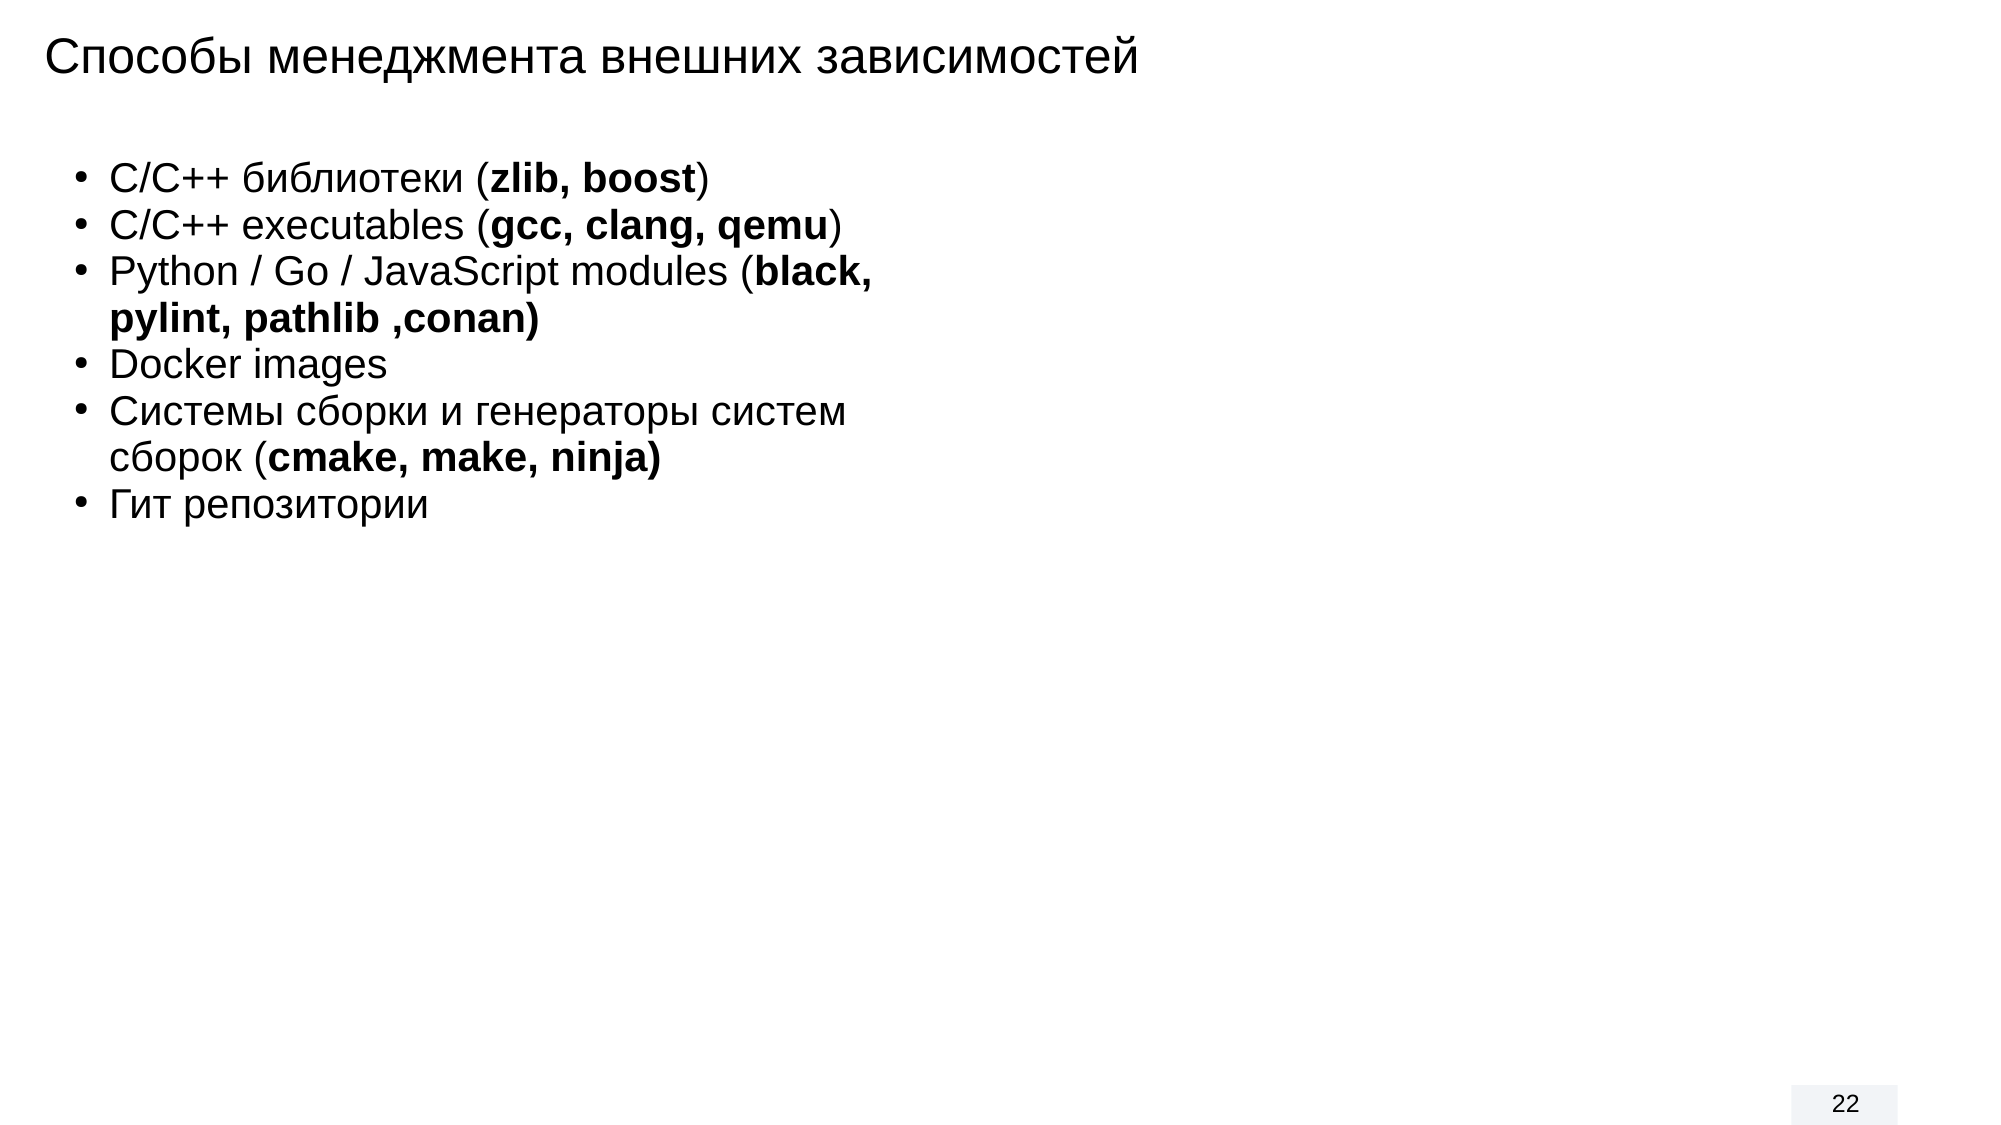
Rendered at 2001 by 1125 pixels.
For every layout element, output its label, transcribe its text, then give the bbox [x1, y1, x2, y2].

text_box C/C++ библиотеки (zlib, boost) C/C++ executables (gcc, clang, qemu) Python / Go / JavaScript modules (black, pylint, pathlib ,conan) Docker images Системы сборки и генераторы систем сборок (cmake, make, ninja) Гит репозитории [59, 147, 945, 535]
text_box Способы менеджмента внешних зависимостей [29, 21, 1595, 92]
text_box <number> [1817, 1082, 1961, 1125]
